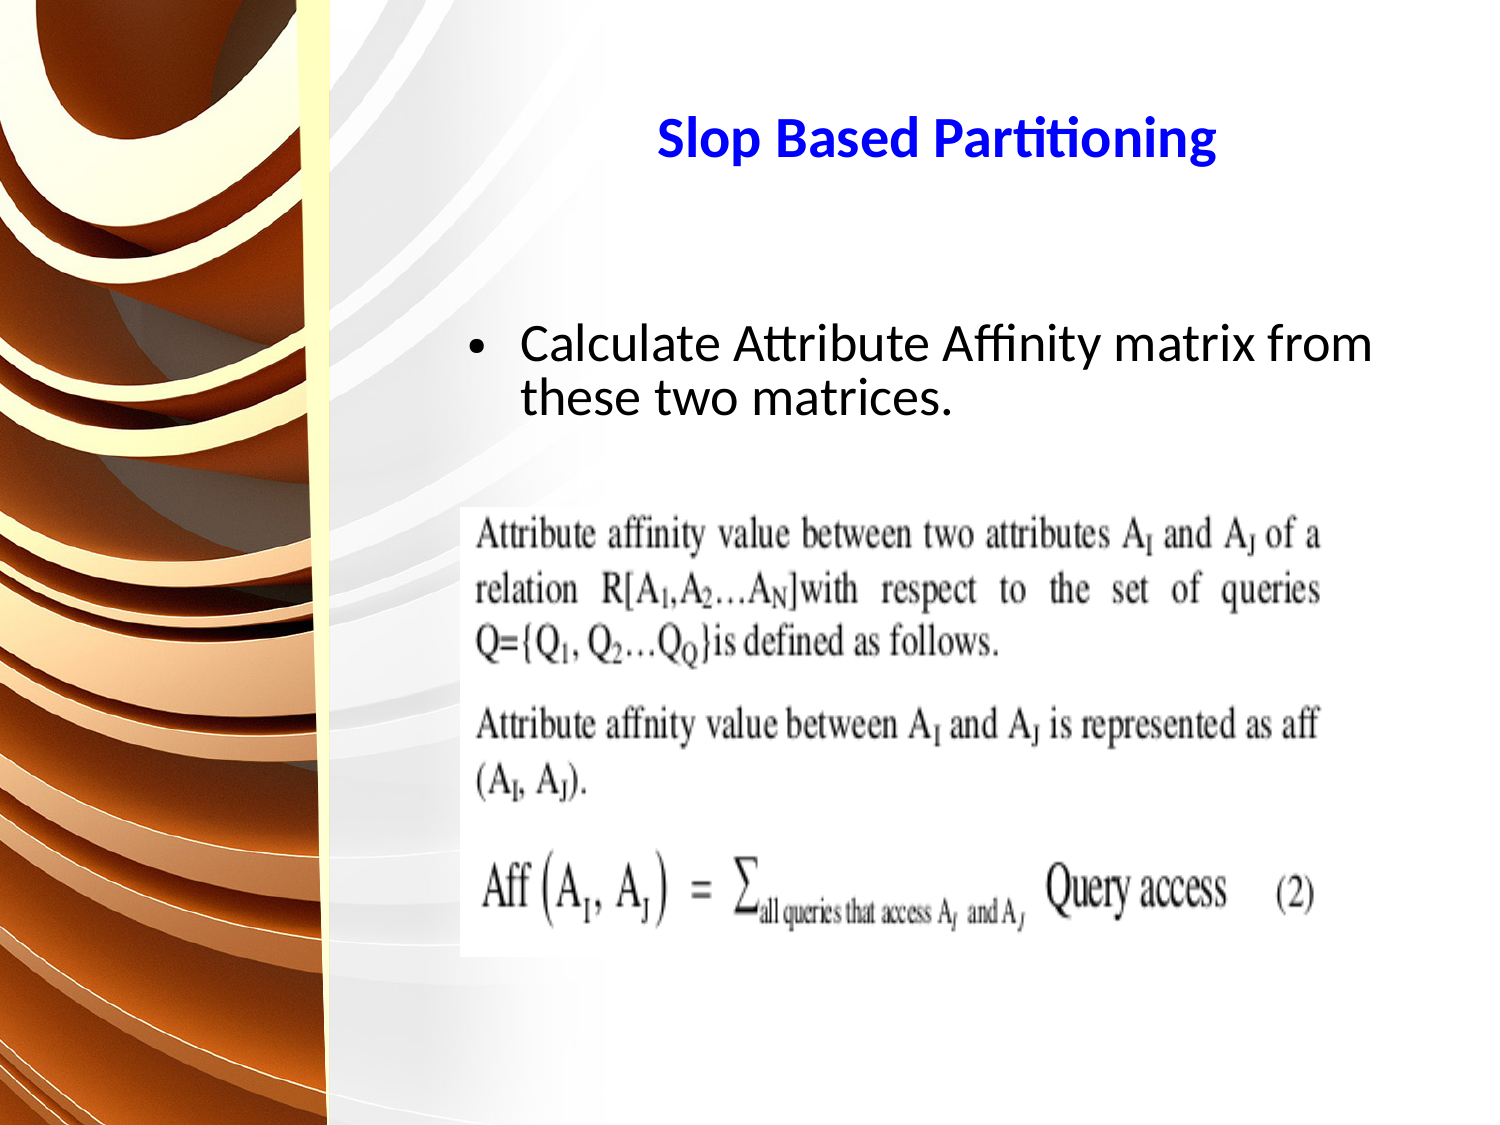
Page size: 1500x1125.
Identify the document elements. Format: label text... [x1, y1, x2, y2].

title Slop Based Partitioning [449, 86, 1425, 199]
picture [0, 0, 1500, 1125]
list Calculate Attribute Affinity matrix from these two matrices. [449, 236, 1425, 1039]
